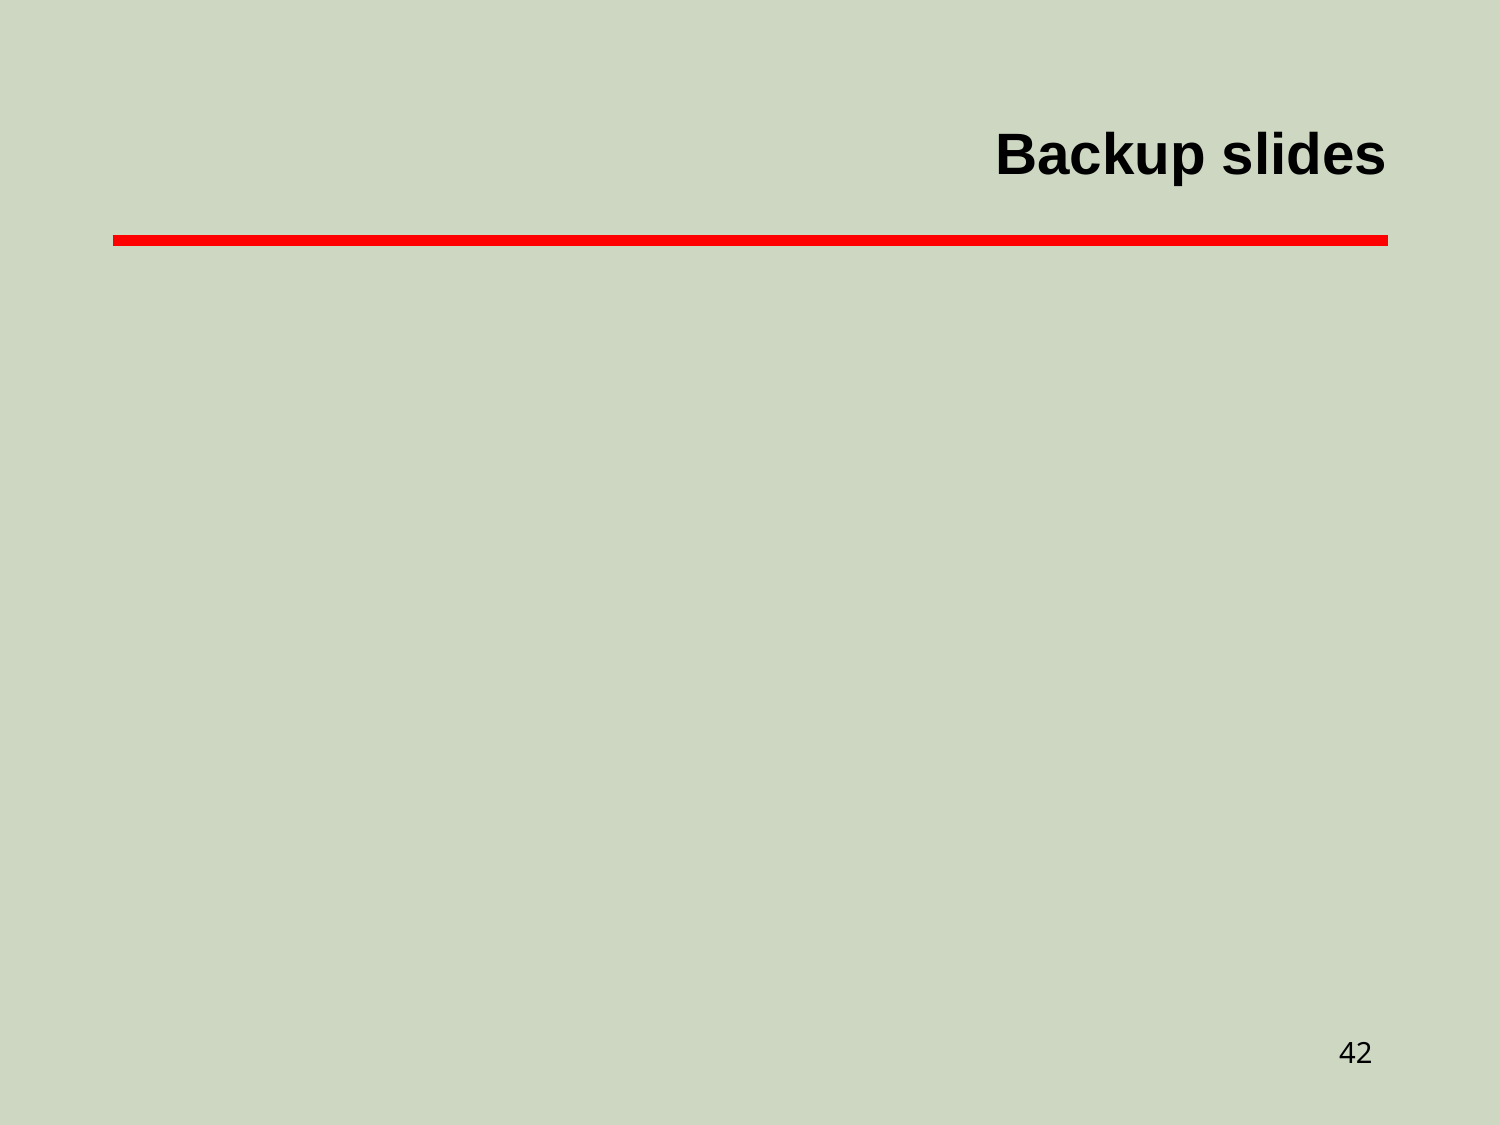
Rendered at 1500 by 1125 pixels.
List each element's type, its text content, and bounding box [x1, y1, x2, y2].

title Backup slides [337, 93, 1388, 217]
